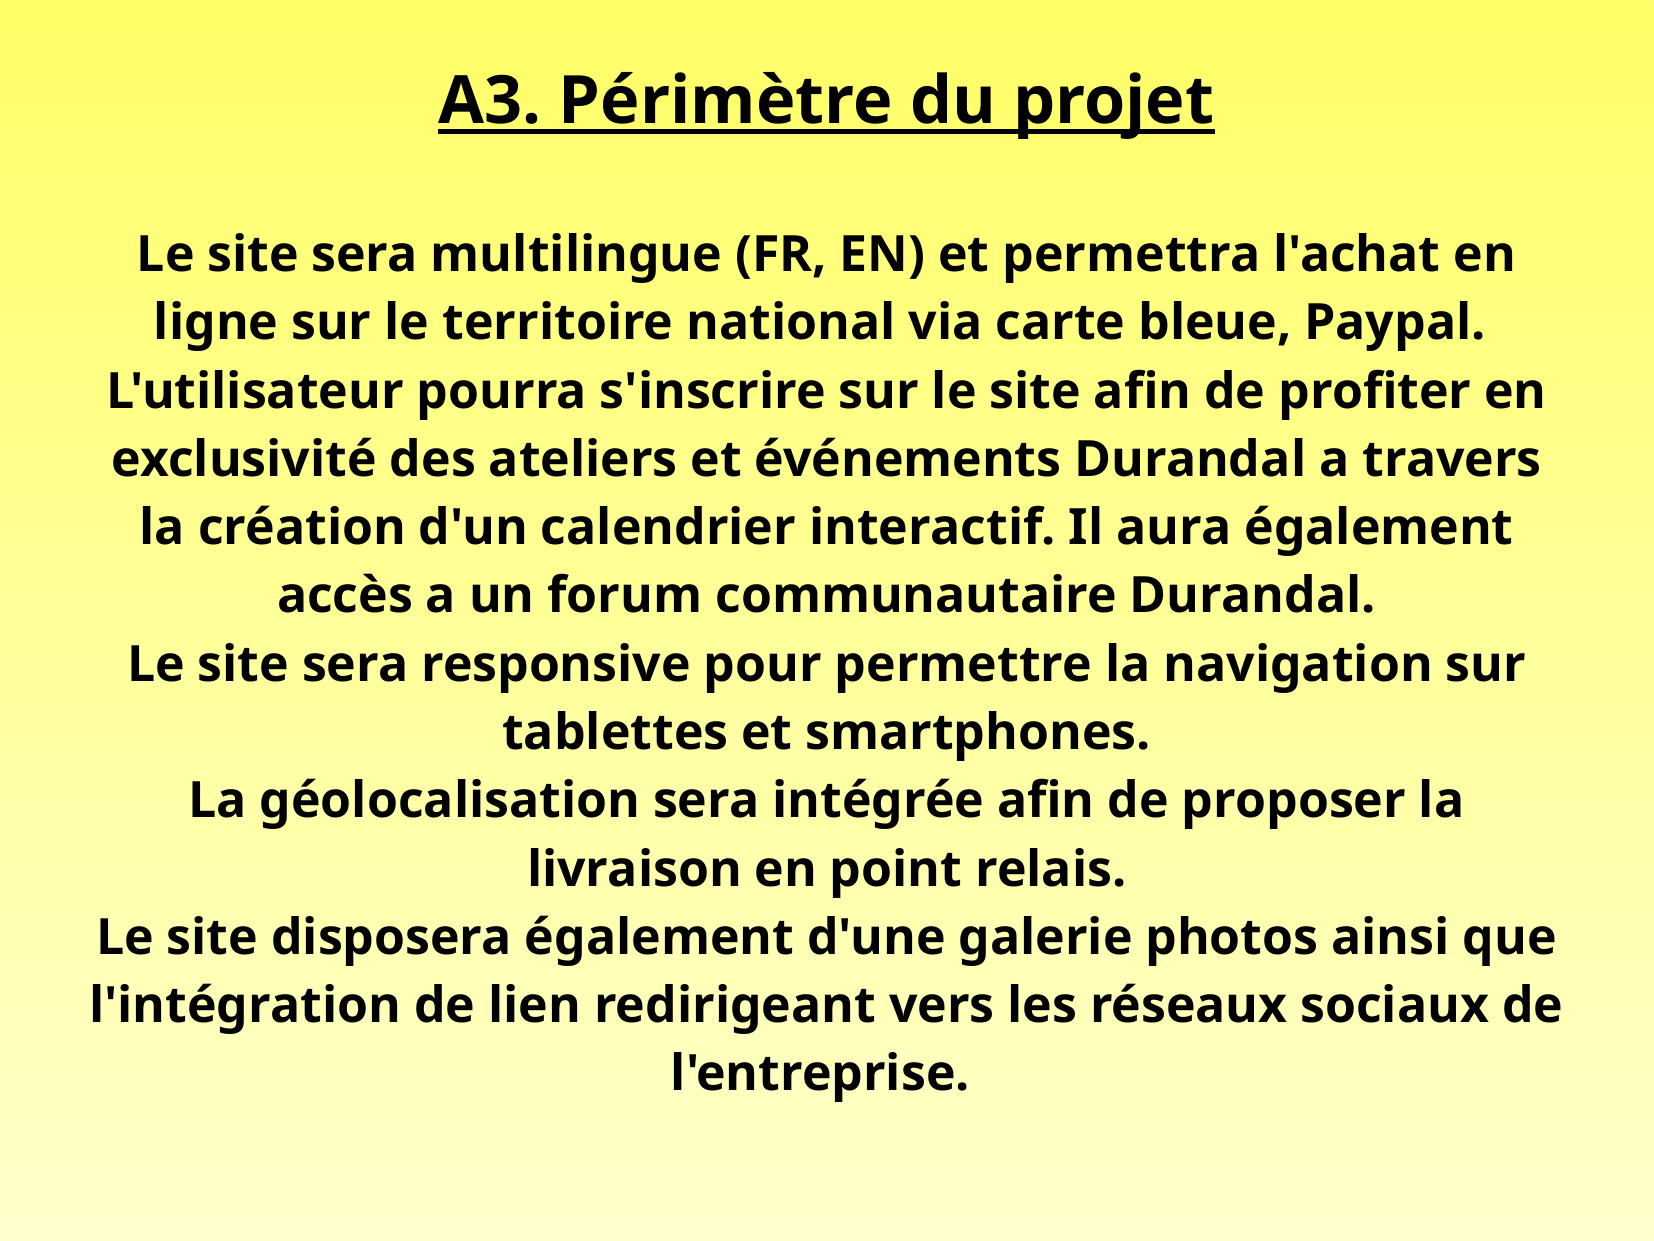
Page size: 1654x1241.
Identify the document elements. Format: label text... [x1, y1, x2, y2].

subtitle A3. Périmètre du projet Le site sera multilingue (FR, EN) et permettra l'achat en ligne sur le territoire national via carte bleue, Paypal. L'utilisateur pourra s'inscrire sur le site afin de profiter en exclusivité des ateliers et événements Durandal a travers la création d'un calendrier interactif. Il aura également accès a un forum communautaire Durandal. Le site sera responsive pour permettre la navigation sur tablettes et smartphones. La géolocalisation sera intégrée afin de proposer la livraison en point relais. Le site disposera également d'une galerie photos ainsi que l'intégration de lien redirigeant vers les réseaux sociaux de l'entreprise. [82, 49, 1571, 1109]
